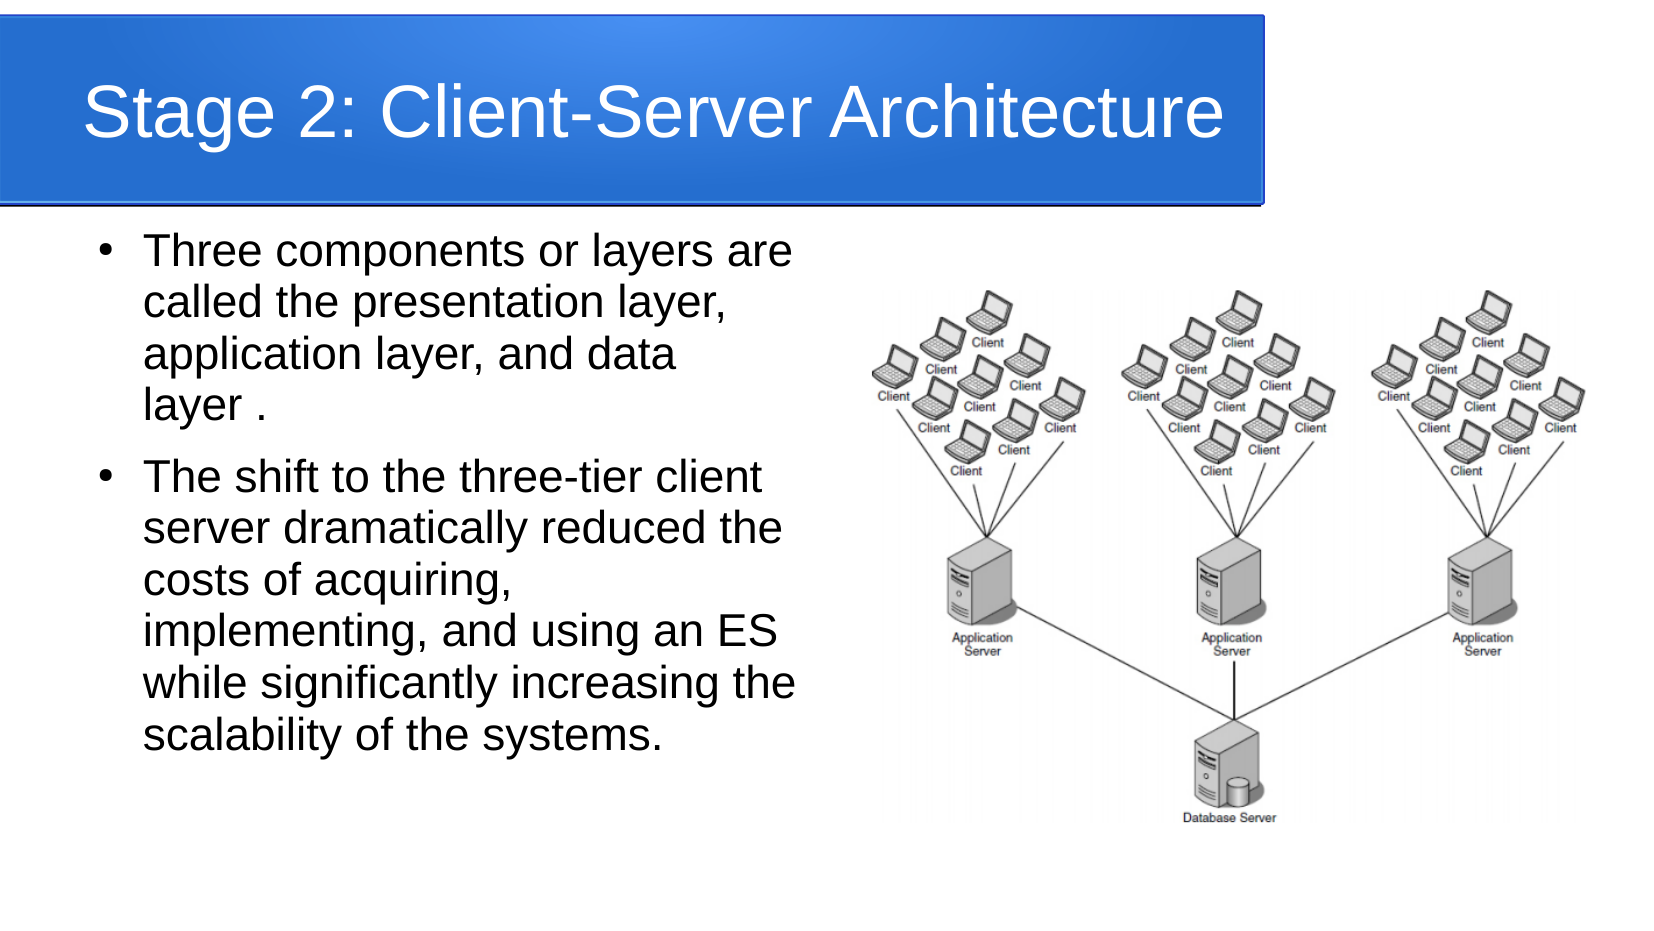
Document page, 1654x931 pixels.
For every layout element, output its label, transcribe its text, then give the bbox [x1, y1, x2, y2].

picture [843, 280, 1608, 836]
list Three components or layers are called the presentation layer, application layer, and data layer . The shift to the three-tier client server dramatically reduced the costs of acquiring, implementing, and using an ES while significantly increasing the scalability of the systems. [82, 224, 809, 764]
title Stage 2: Client-Server Architecture [82, 29, 1235, 196]
